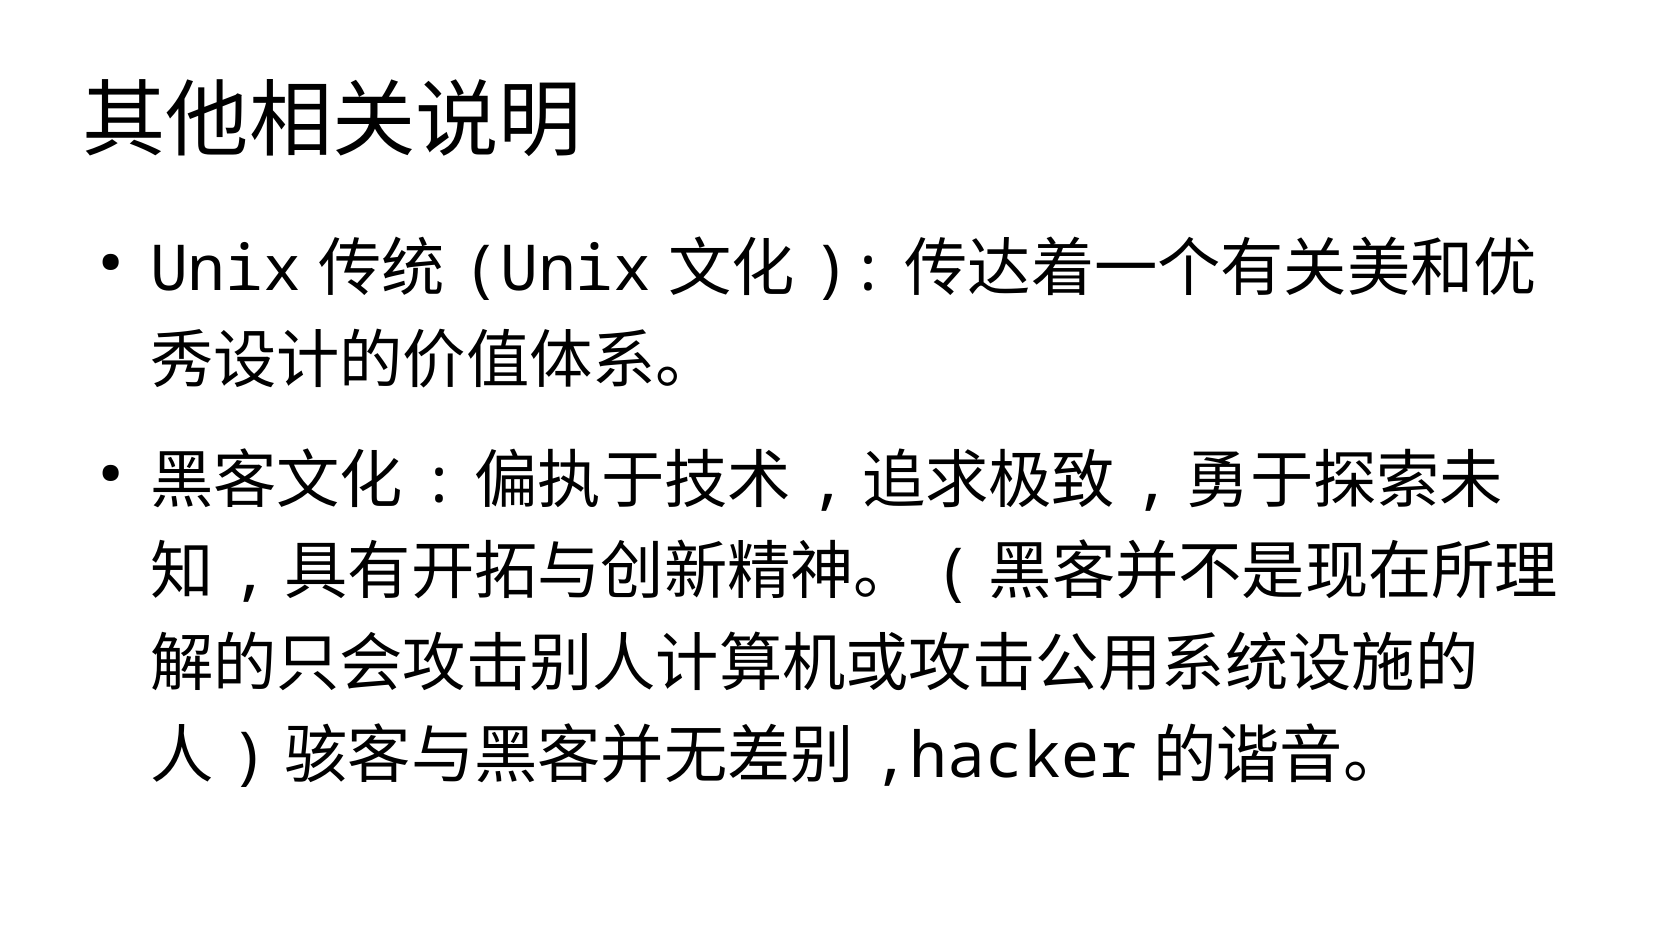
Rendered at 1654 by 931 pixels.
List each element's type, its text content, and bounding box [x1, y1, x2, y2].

title 其他相关说明 [82, 37, 1571, 189]
list Unix传统(Unix文化):传达着一个有关美和优秀设计的价值体系。 黑客文化:偏执于技术,追求极致,勇于探索未知,具有开拓与创新精神。(黑客并不是现在所理解的只会攻击别人计算机或攻击公用系统设施的人)骇客与黑客并无差别,hacker的谐音。 [82, 217, 1571, 863]
